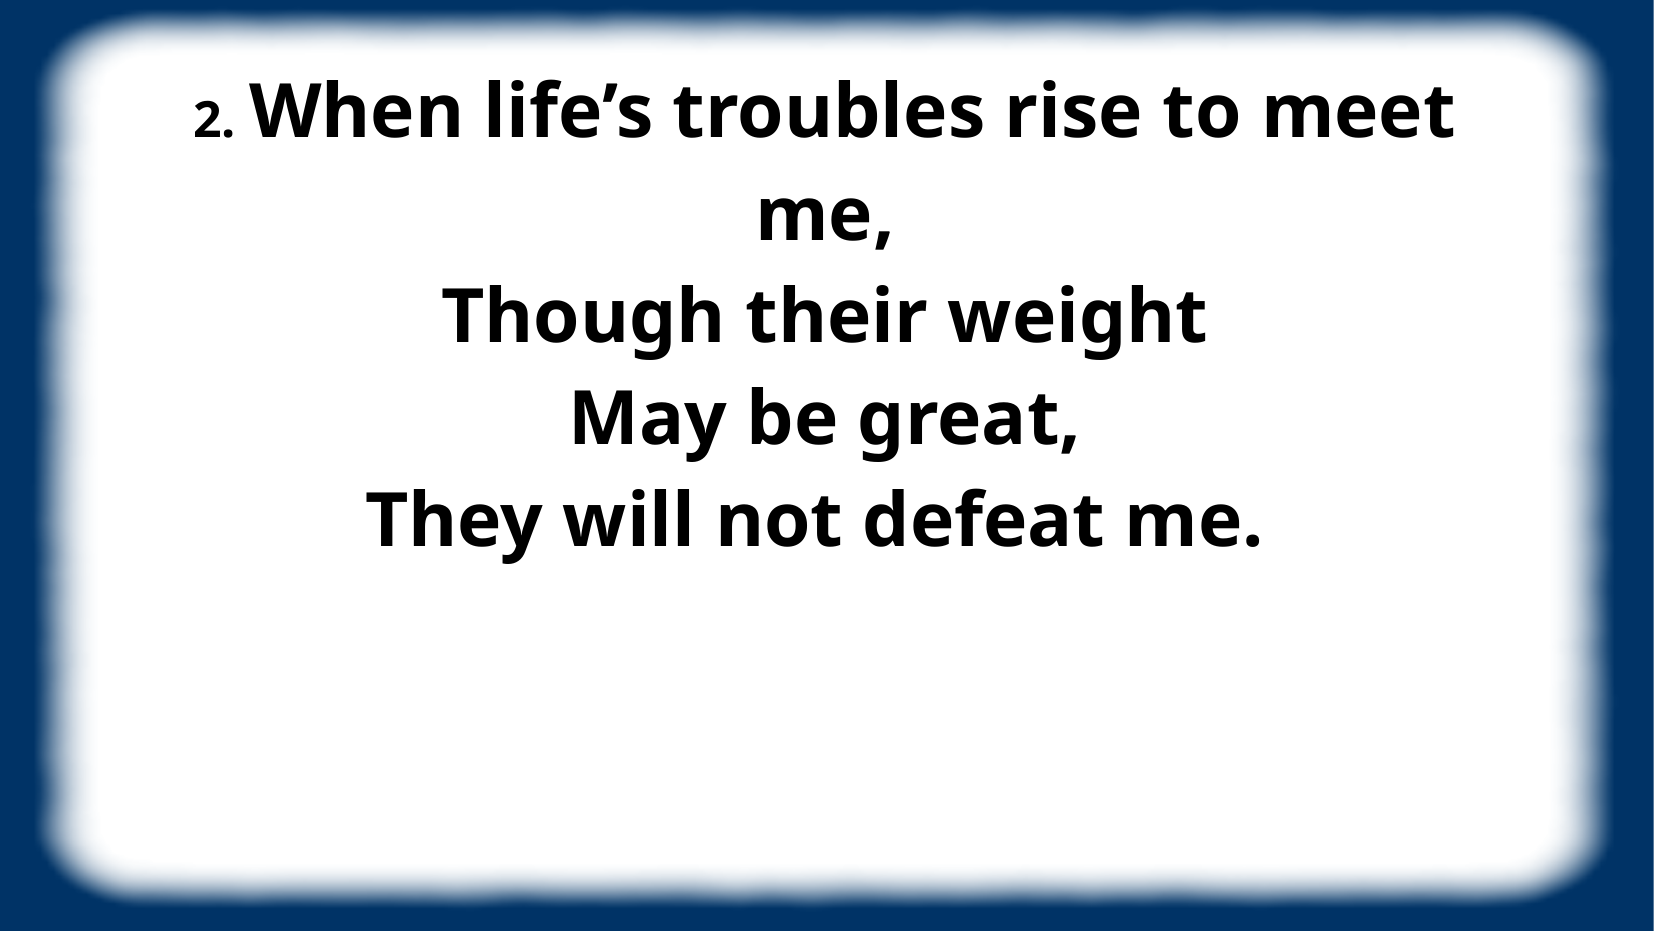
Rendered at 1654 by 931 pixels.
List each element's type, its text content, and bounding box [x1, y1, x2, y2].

picture [0, 0, 1654, 931]
text_box 2. When life’s troubles rise to meet me, Though their weight May be great, They will not defeat me. [105, 50, 1546, 465]
